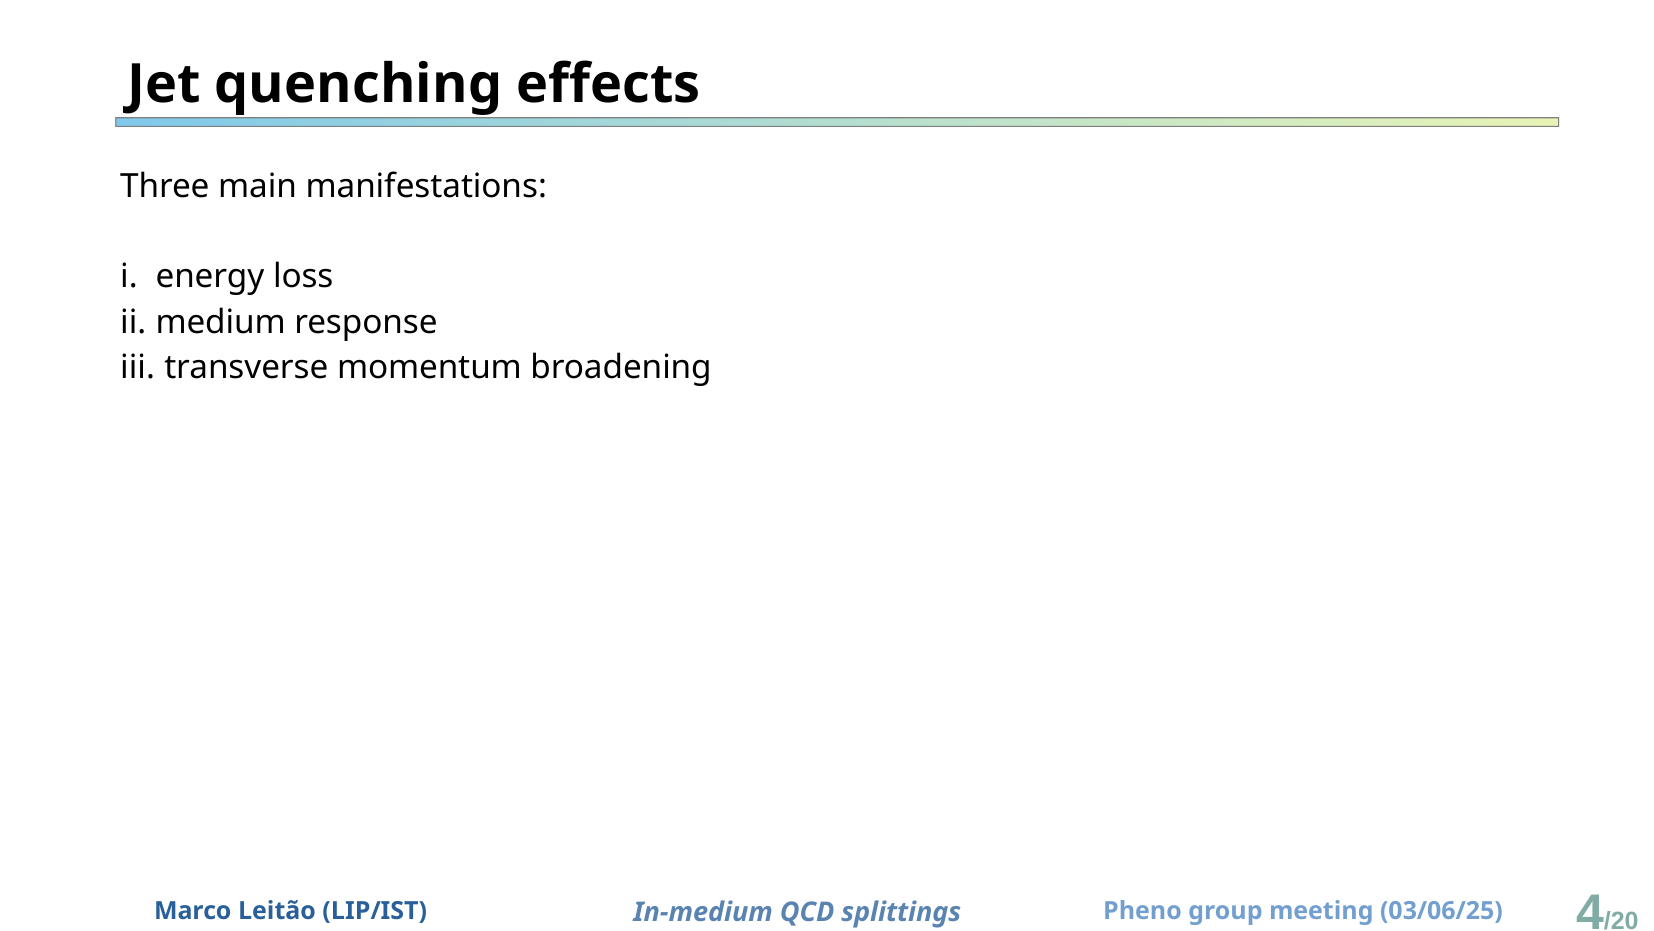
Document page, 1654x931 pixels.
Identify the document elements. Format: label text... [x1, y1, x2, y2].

text_box Pheno group meeting (03/06/25) [994, 885, 1502, 931]
text_box In-medium QCD splittings [487, 885, 994, 931]
text_box [1113, 117, 1560, 127]
text_box Marco Leitão (LIP/IST) [0, 885, 487, 931]
text_box Jet quenching effects [112, 37, 1113, 183]
text_box Three main manifestations: energy loss medium response transverse momentum broadening [105, 154, 1106, 503]
text_box 4/20 [1502, 876, 1654, 931]
